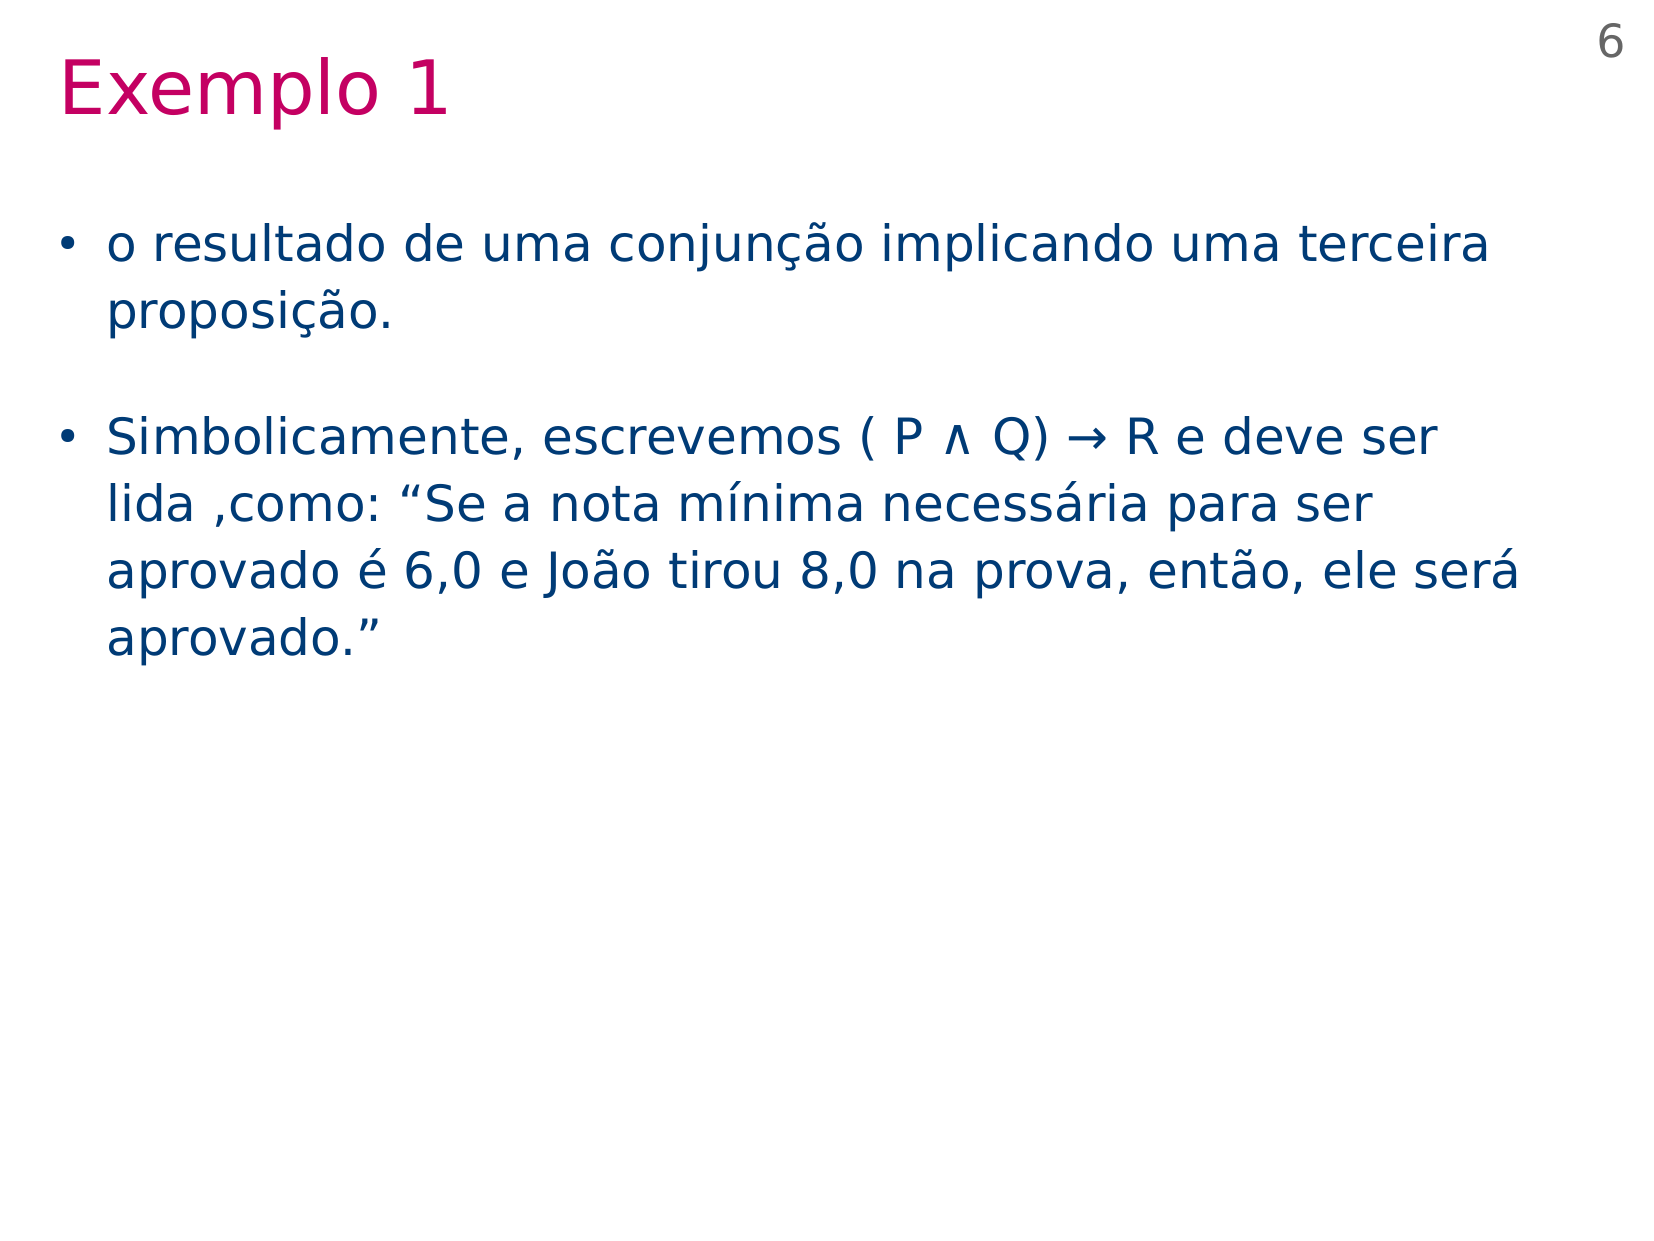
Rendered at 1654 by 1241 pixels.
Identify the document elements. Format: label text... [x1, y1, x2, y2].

title Exemplo 1 [59, 29, 1625, 148]
list o resultado de uma conjunção implicando uma terceira proposição. Simbolicamente, escrevemos ( P ∧ Q) → R e deve ser lida ,como: “Se a nota mínima necessária para ser aprovado é 6,0 e João tirou 8,0 na prova, então, ele será aprovado.” [59, 206, 1625, 1211]
